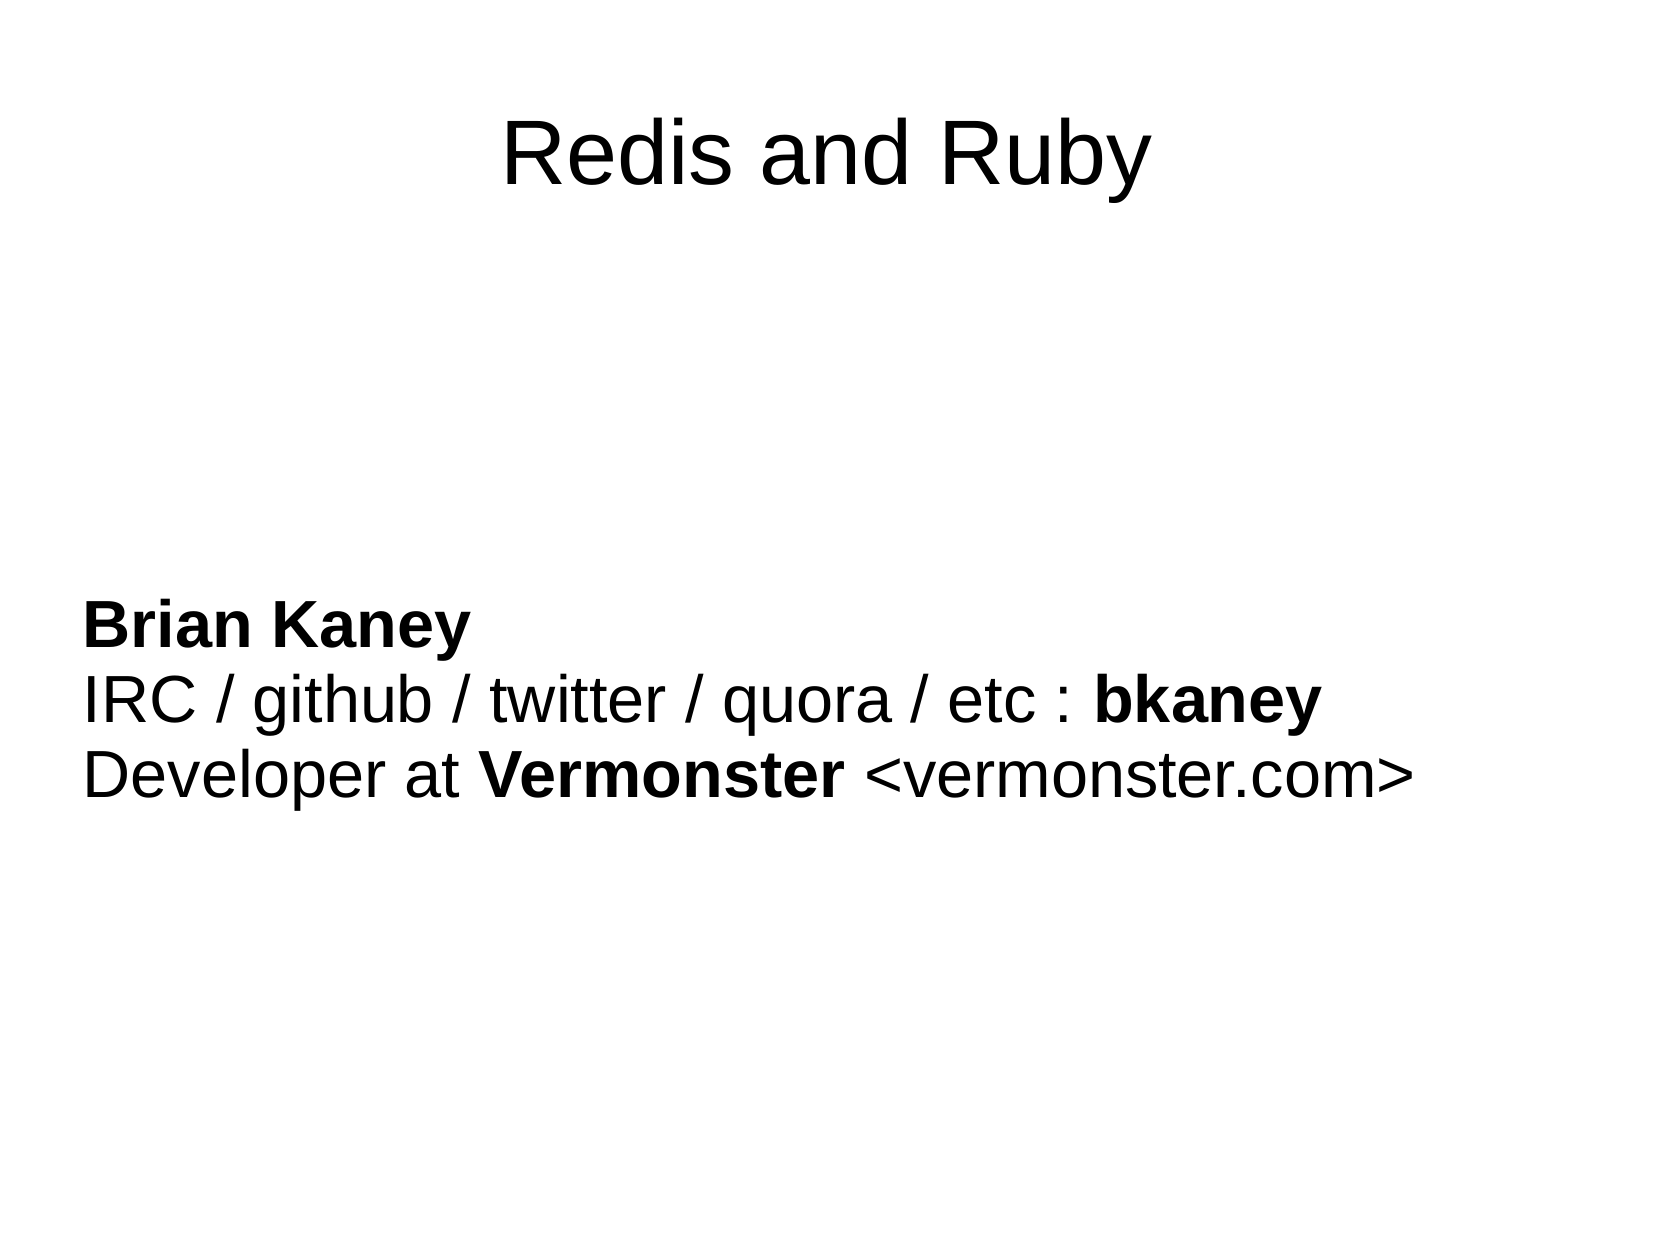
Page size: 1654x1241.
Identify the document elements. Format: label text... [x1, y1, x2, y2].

subtitle Brian Kaney IRC / github / twitter / quora / etc : bkaney Developer at Vermonster <vermonster.com> [82, 290, 1571, 1109]
title Redis and Ruby [82, 49, 1571, 257]
